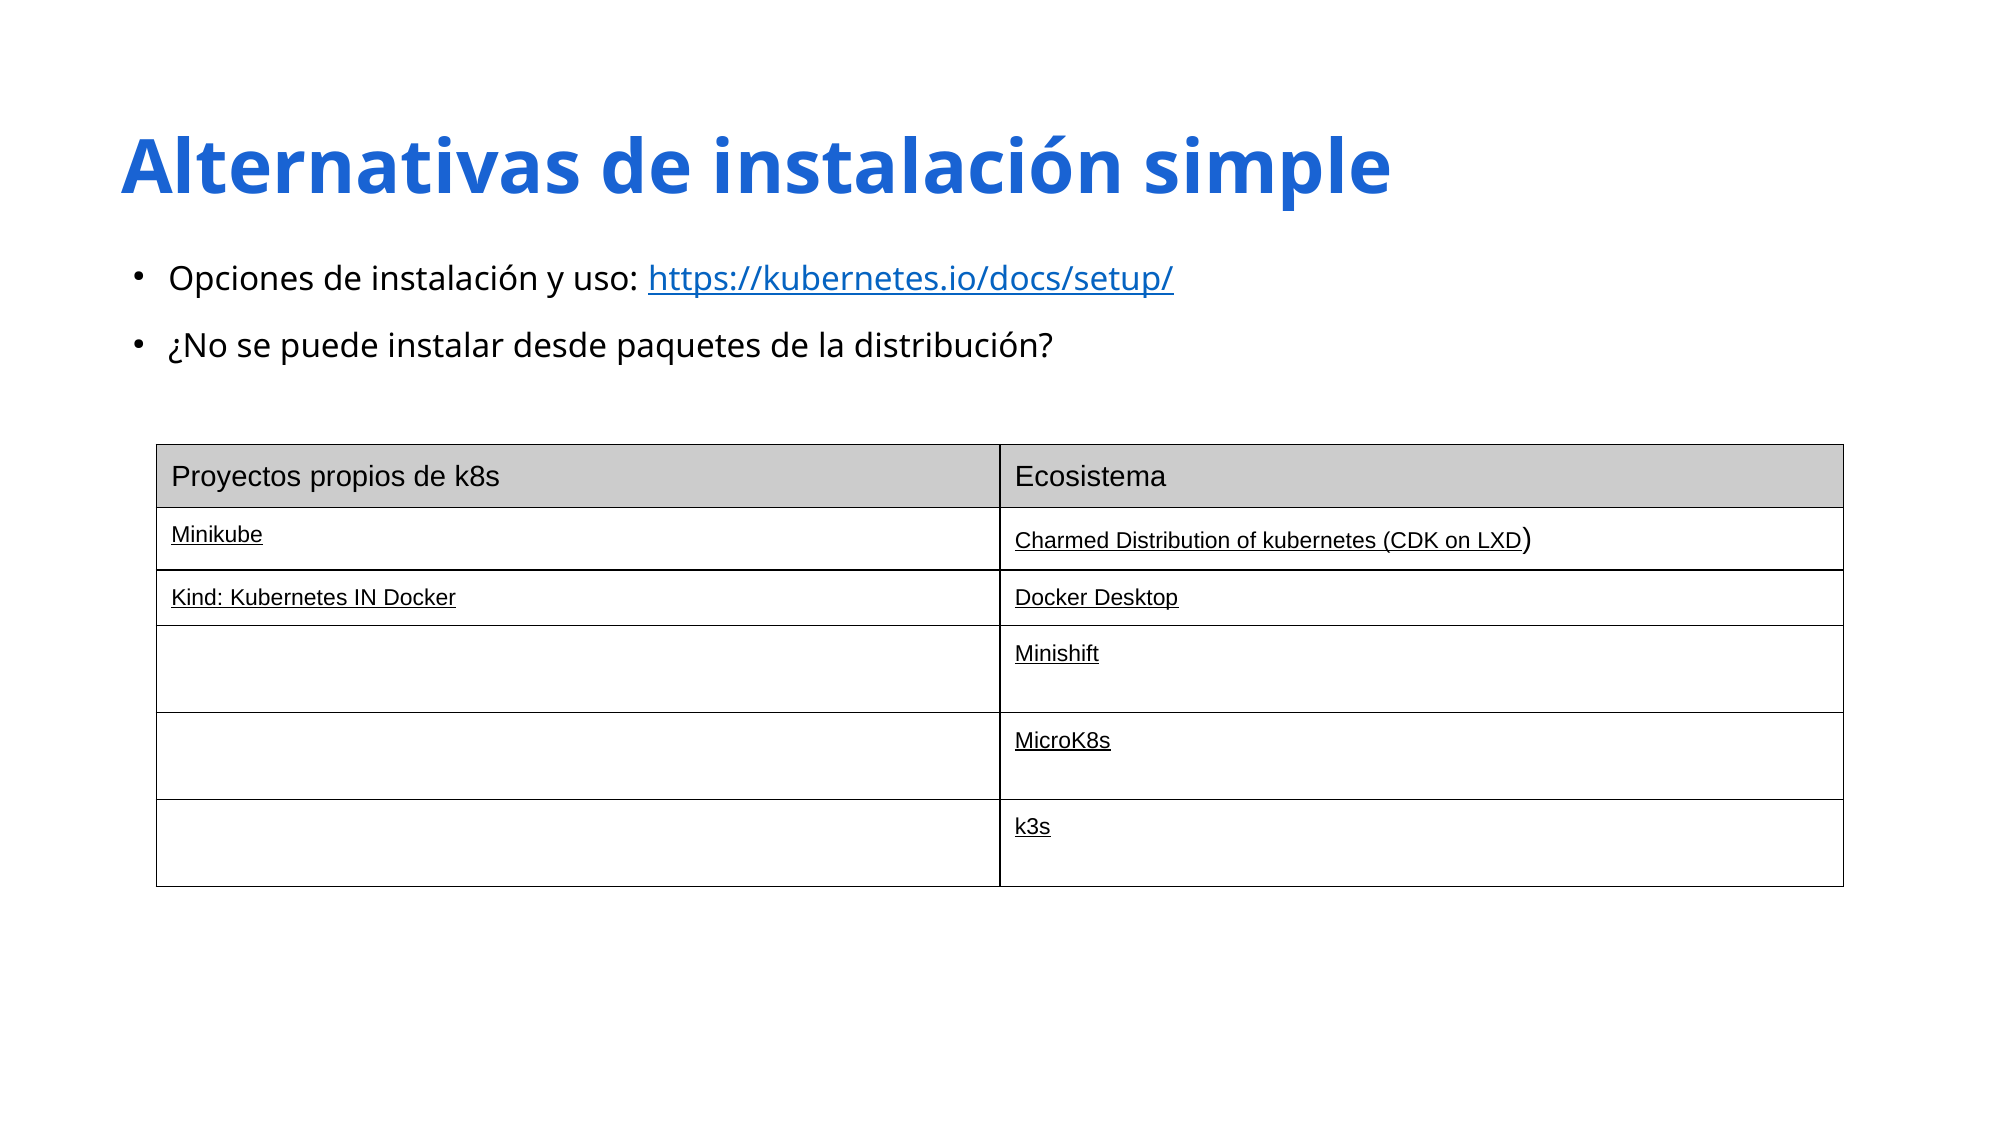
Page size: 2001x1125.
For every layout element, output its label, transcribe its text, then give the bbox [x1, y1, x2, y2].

table_cell Minikube [157, 508, 999, 569]
table_header Ecosistema [1001, 445, 1843, 507]
table_cell [157, 713, 999, 799]
table_cell [157, 626, 999, 712]
table_cell Minishift [1001, 626, 1843, 712]
text_box Opciones de instalación y uso: https://kubernetes.io/docs/setup/ ¿No se puede instalar desde paquetes de la distribución? [118, 224, 1831, 1106]
table_cell Charmed Distribution of kubernetes (CDK on LXD) [1001, 508, 1843, 569]
table_cell k3s [1001, 800, 1843, 886]
table_cell Docker Desktop [1001, 571, 1843, 625]
table_header Proyectos propios de k8s [157, 445, 999, 507]
table_cell [157, 800, 999, 886]
table_cell Kind: Kubernetes IN Docker [157, 571, 999, 625]
table_cell MicroK8s [1001, 713, 1843, 799]
text_box Alternativas de instalación simple [106, 106, 1878, 293]
